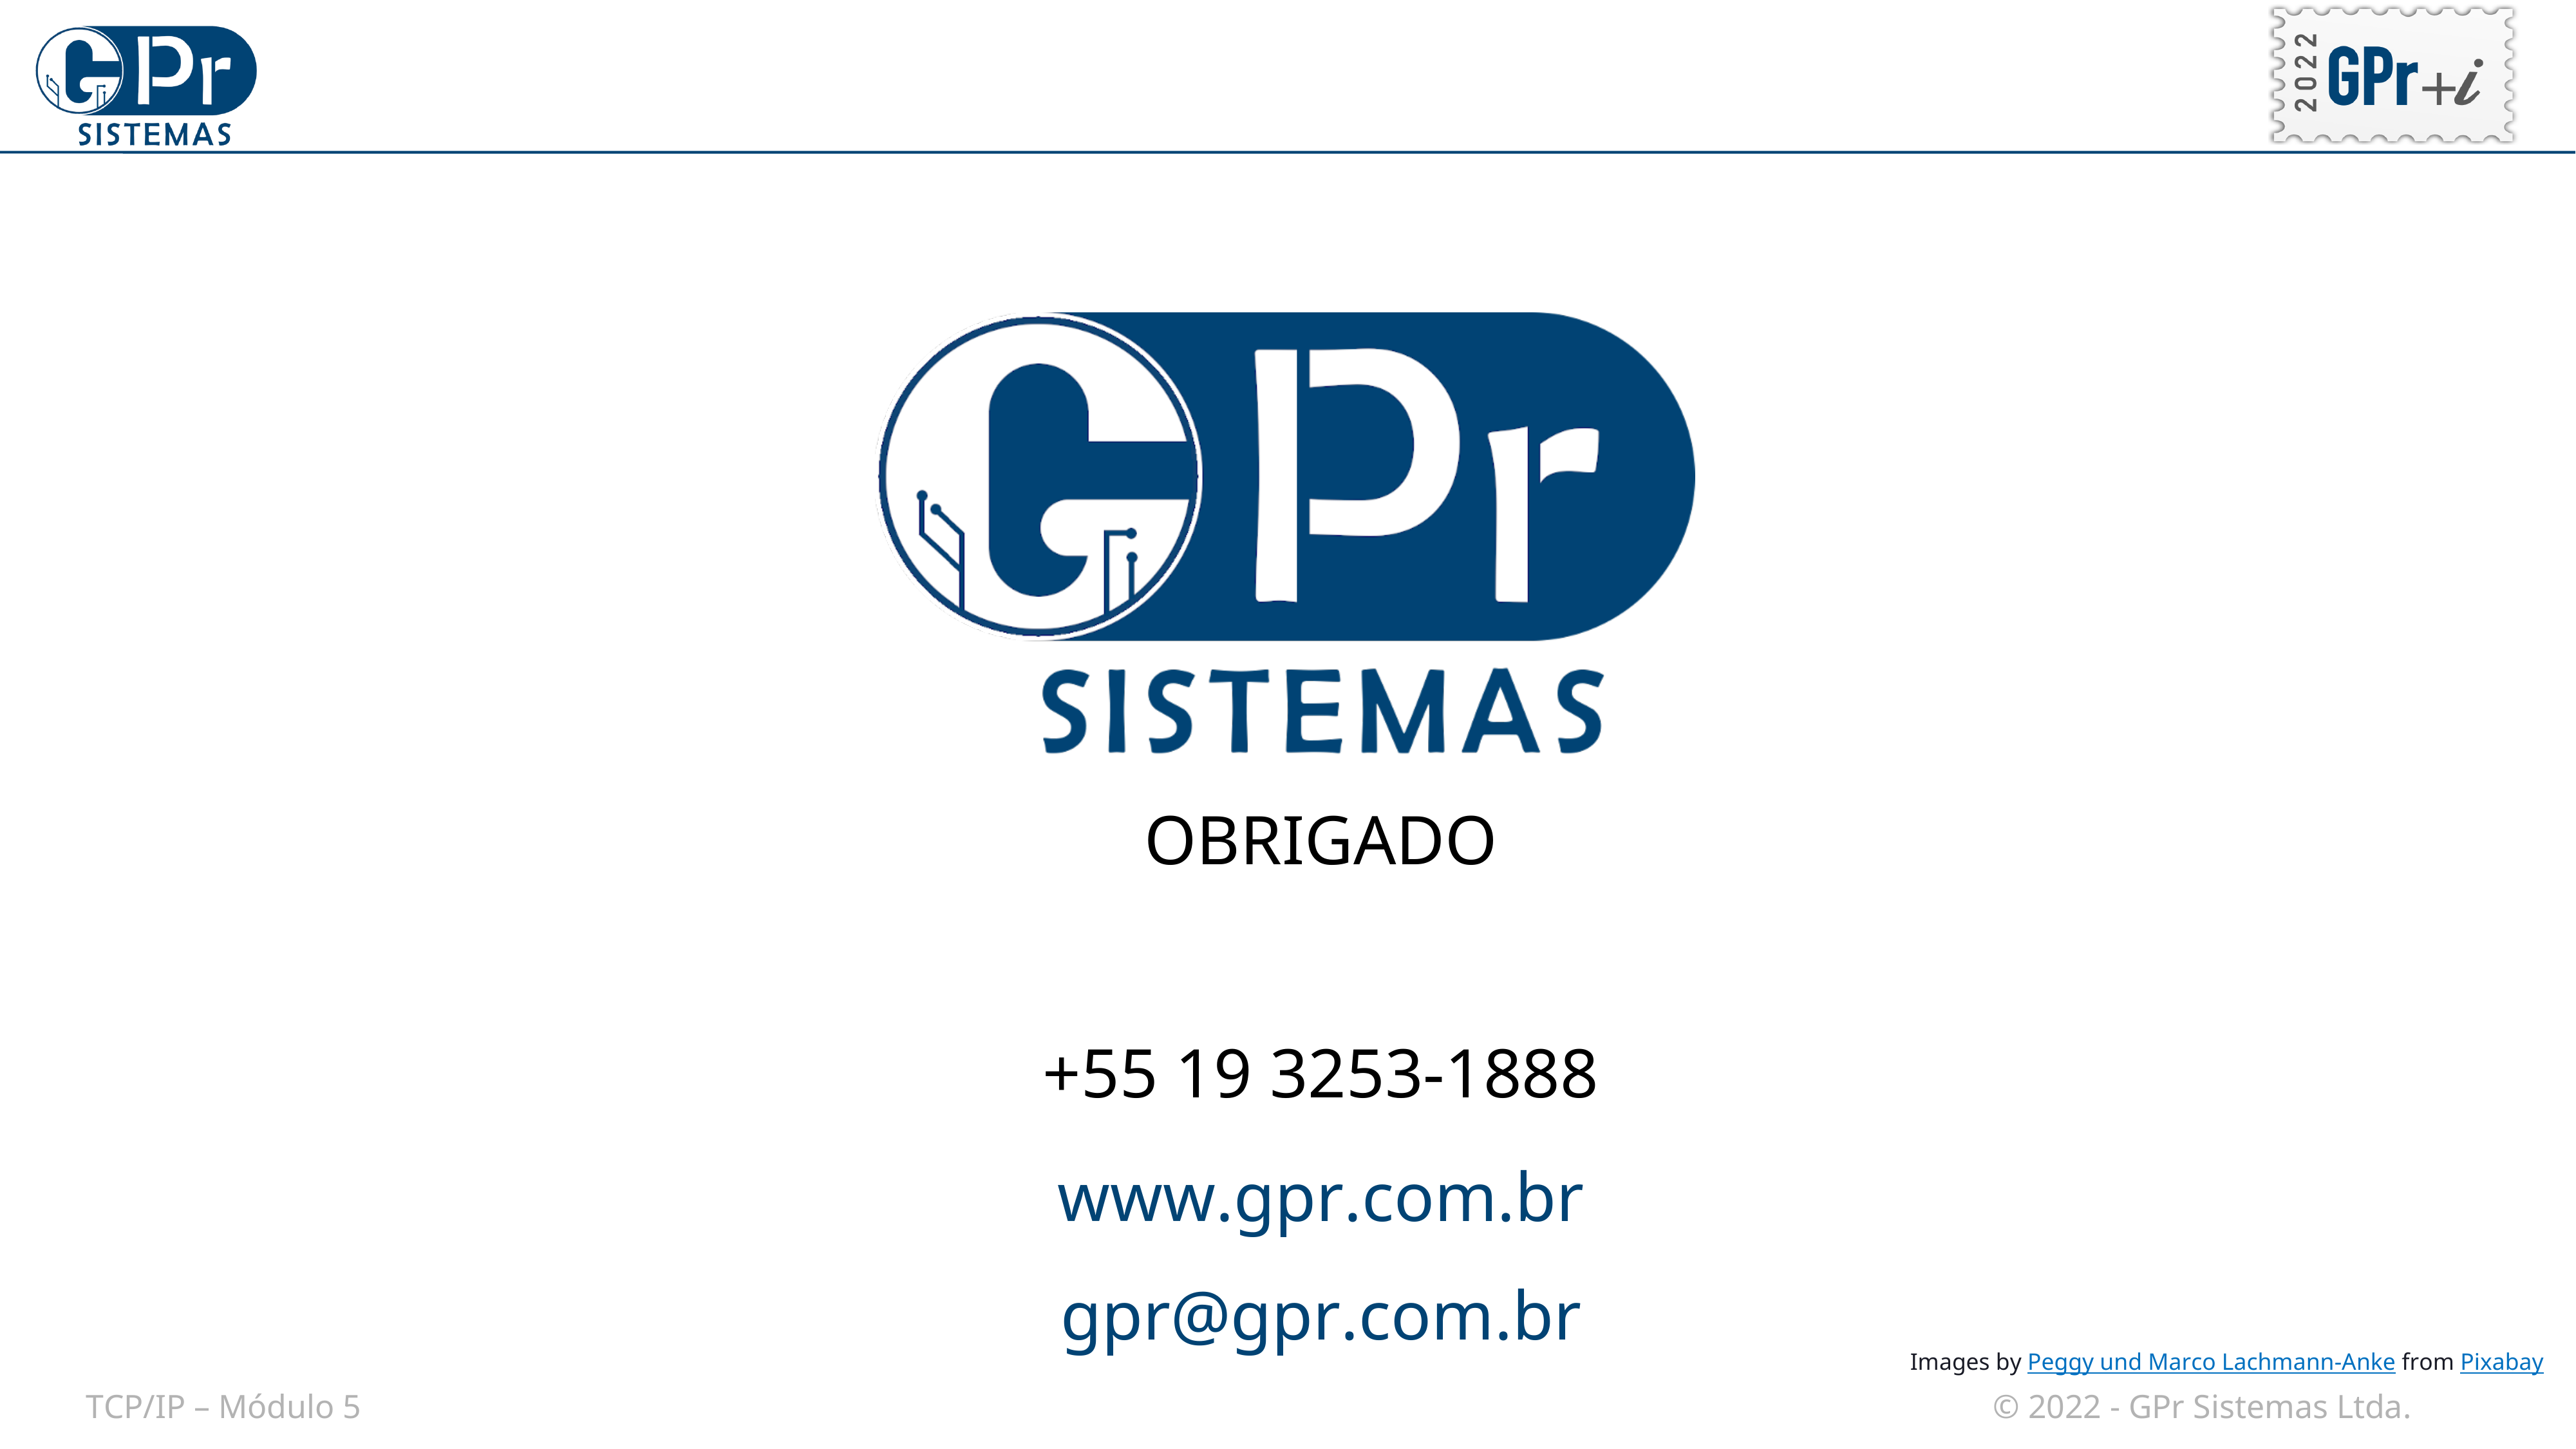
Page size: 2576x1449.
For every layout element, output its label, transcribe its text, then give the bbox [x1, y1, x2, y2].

picture [2268, 4, 2519, 145]
picture [874, 312, 1695, 761]
picture [34, 26, 257, 147]
text_box OBRIGADO +55 19 3253-1888 www.gpr.com.br gpr@gpr.com.br [660, 804, 1982, 1363]
text_box Images by Peggy und Marco Lachmann-Anke from Pixabay [1904, 1343, 2489, 1383]
